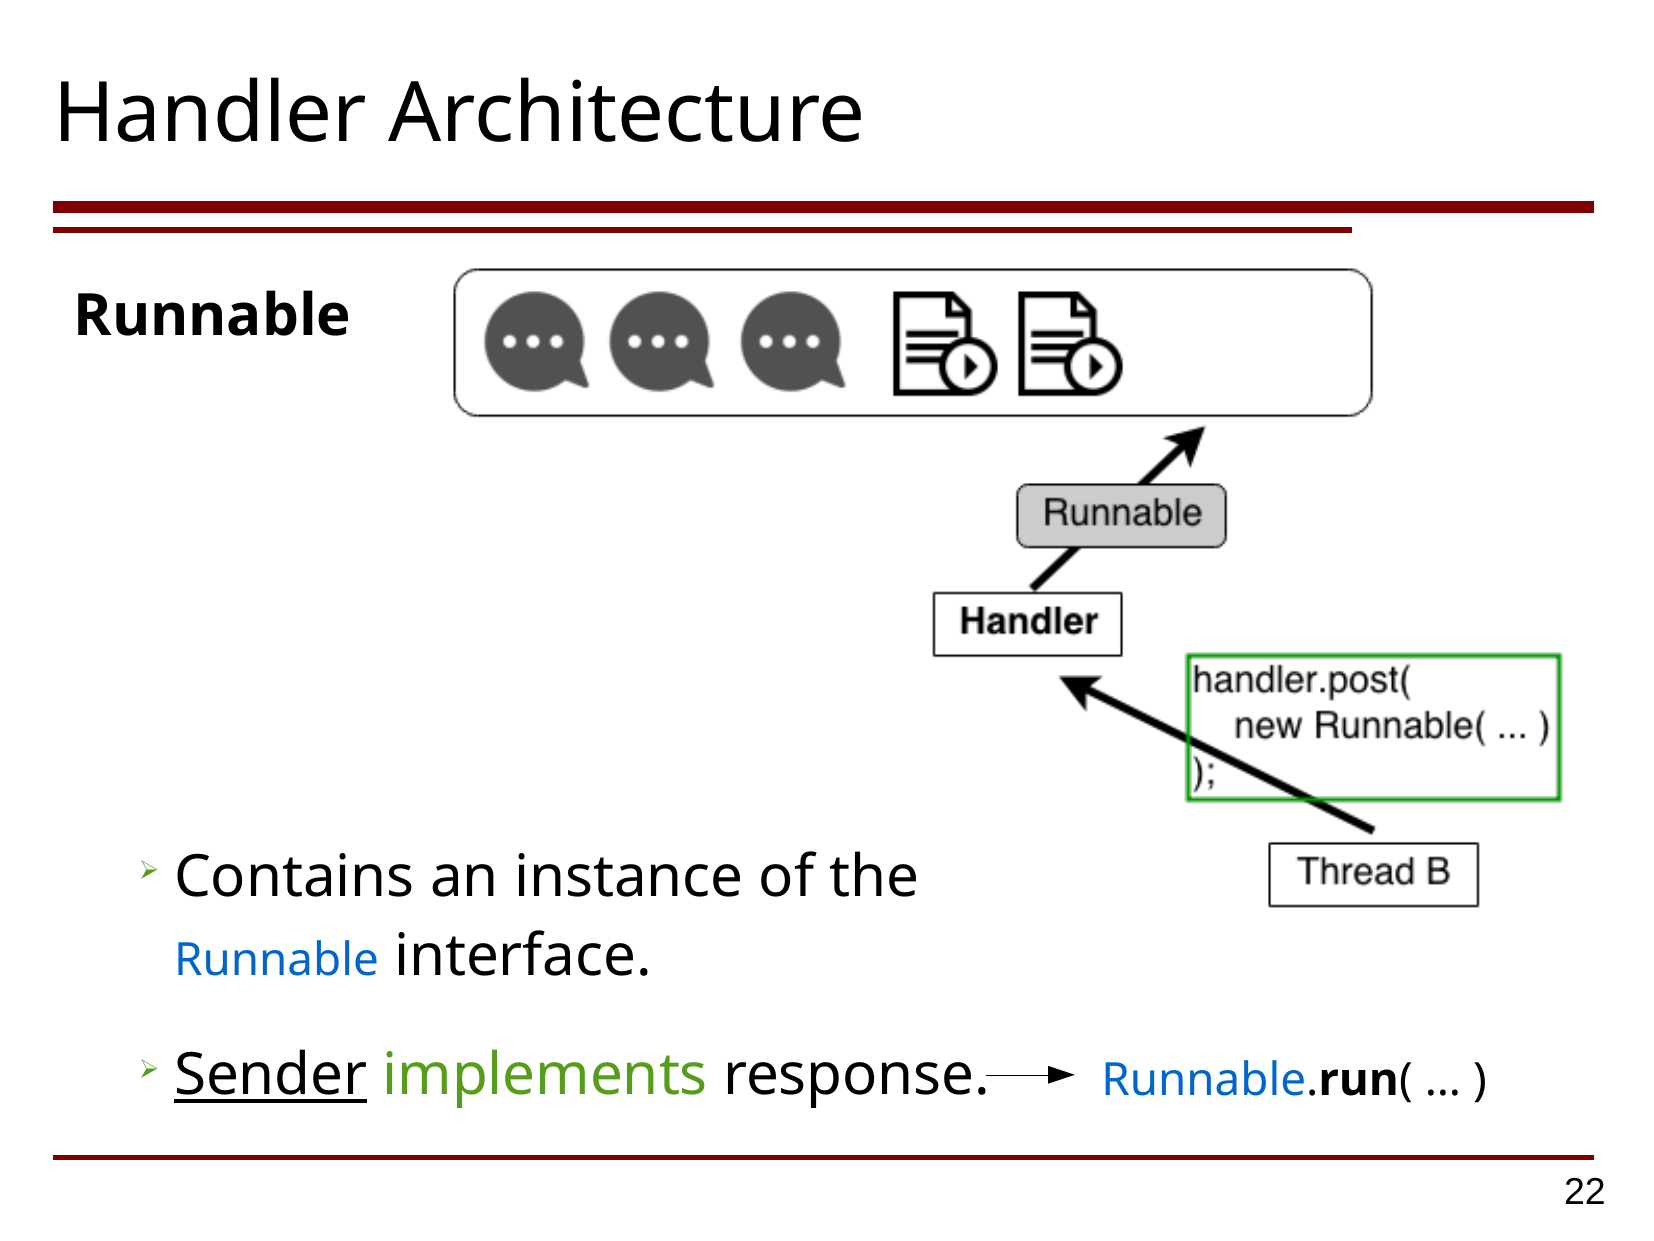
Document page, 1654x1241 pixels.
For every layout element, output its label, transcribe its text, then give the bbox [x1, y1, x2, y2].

picture [452, 359, 1565, 916]
text_box Runnable.run( … ) [1086, 1039, 1648, 1112]
text_box Runnable [59, 265, 1595, 359]
subtitle Handler Architecture [53, 48, 1542, 172]
text_box <number> [35, 1163, 1654, 1221]
text_box Contains an instance of the Runnable interface. Sender implements response. [88, 826, 1123, 1115]
